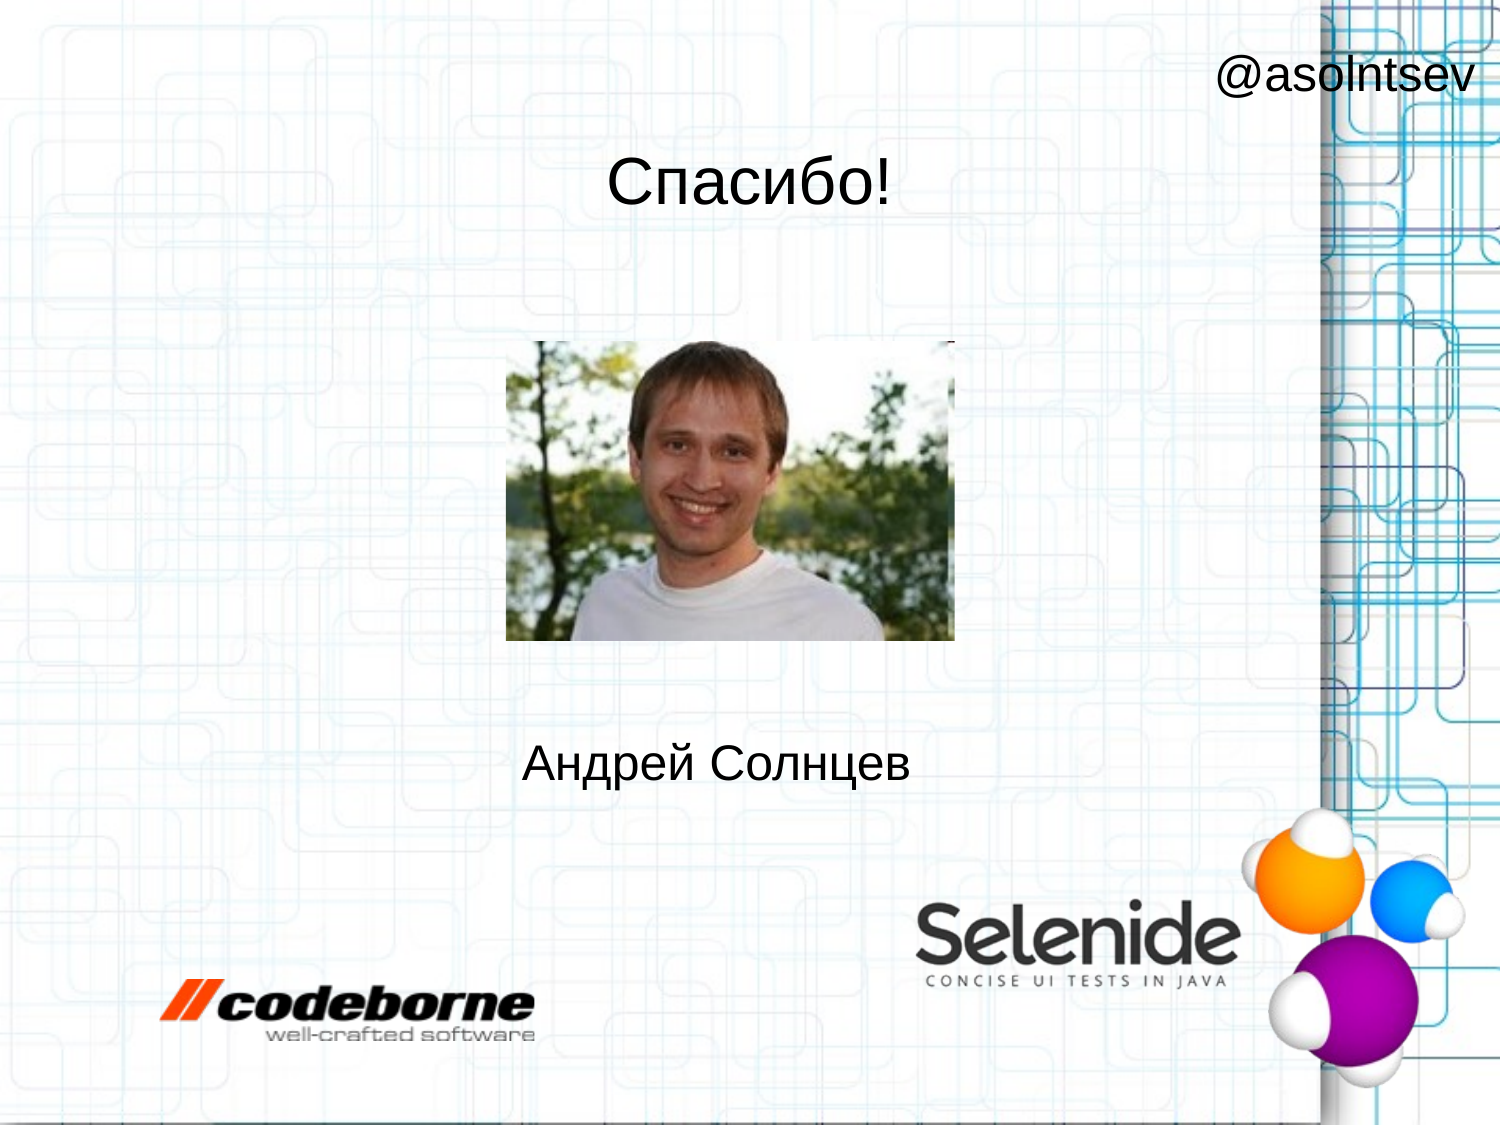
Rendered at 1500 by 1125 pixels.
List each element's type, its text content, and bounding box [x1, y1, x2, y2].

text_box [505, 341, 955, 641]
title Спасибо! [75, 45, 1425, 233]
text_box [159, 979, 535, 1041]
text_box @asolntsev [890, 26, 1491, 102]
picture [0, 0, 1500, 1125]
text_box Андрей Солнцев [401, 715, 1032, 832]
text_box [915, 803, 1466, 1095]
